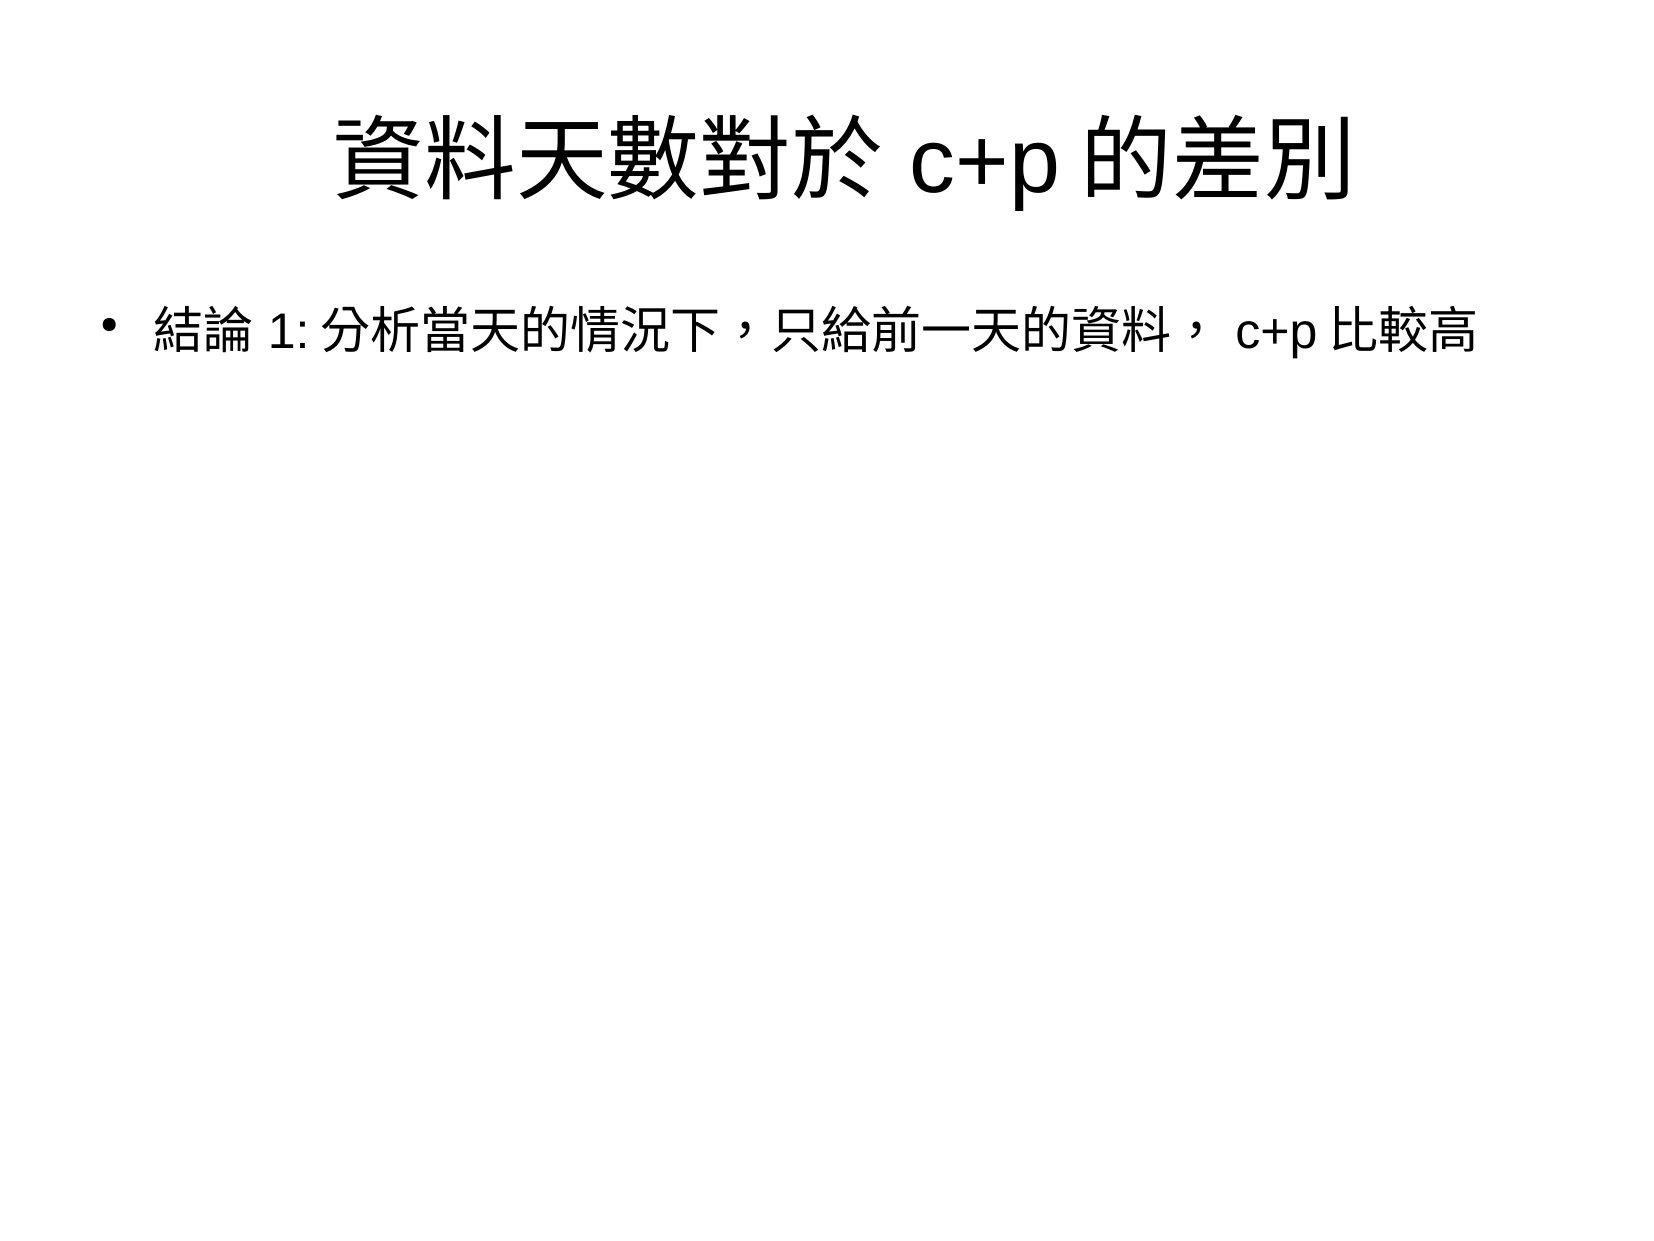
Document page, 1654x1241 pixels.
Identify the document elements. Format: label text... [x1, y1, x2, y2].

list 結論1:分析當天的情況下，只給前一天的資料，c+p比較高 [82, 290, 1571, 1010]
title 資料天數對於c+p的差別 [82, 45, 1571, 261]
